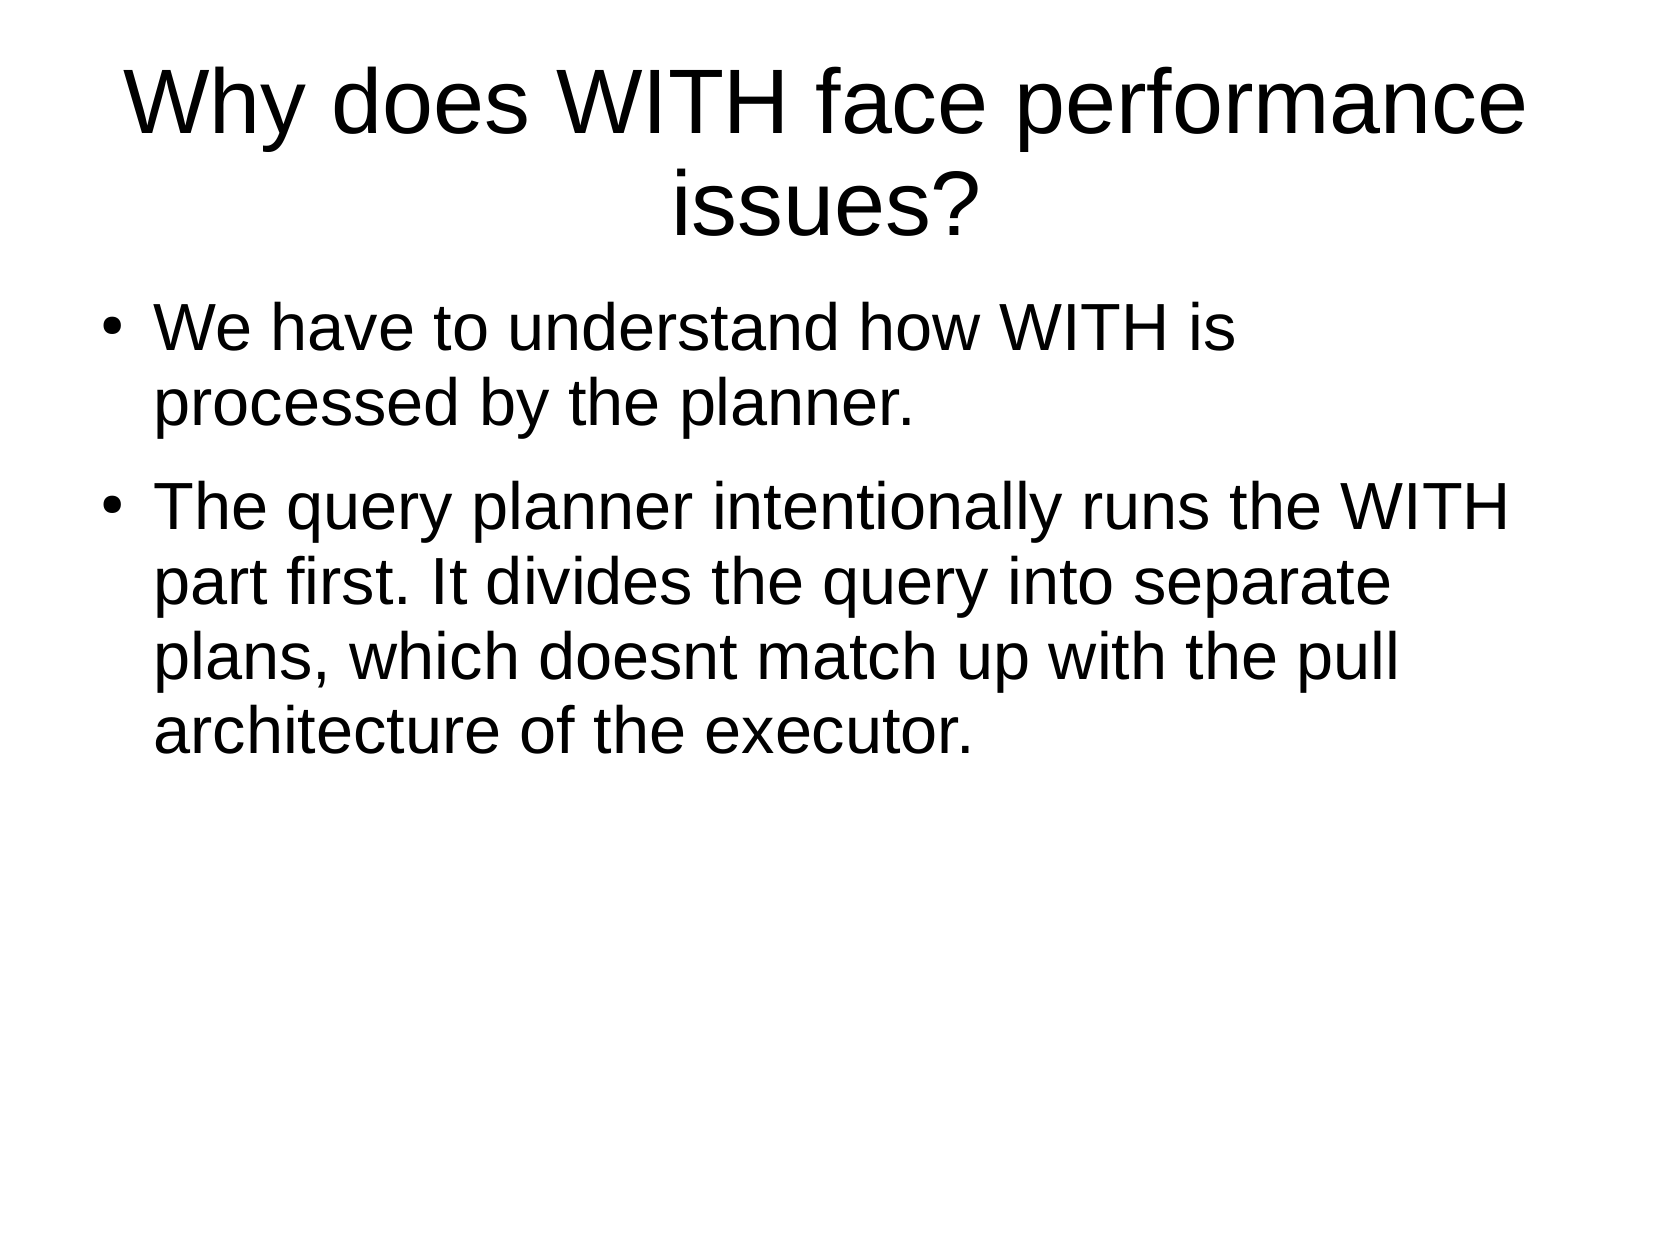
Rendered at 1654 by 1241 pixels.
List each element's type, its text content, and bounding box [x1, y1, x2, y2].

list We have to understand how WITH is processed by the planner. The query planner intentionally runs the WITH part first. It divides the query into separate plans, which doesnt match up with the pull architecture of the executor. [82, 290, 1538, 1010]
title Why does WITH face performance issues? [82, 49, 1571, 257]
